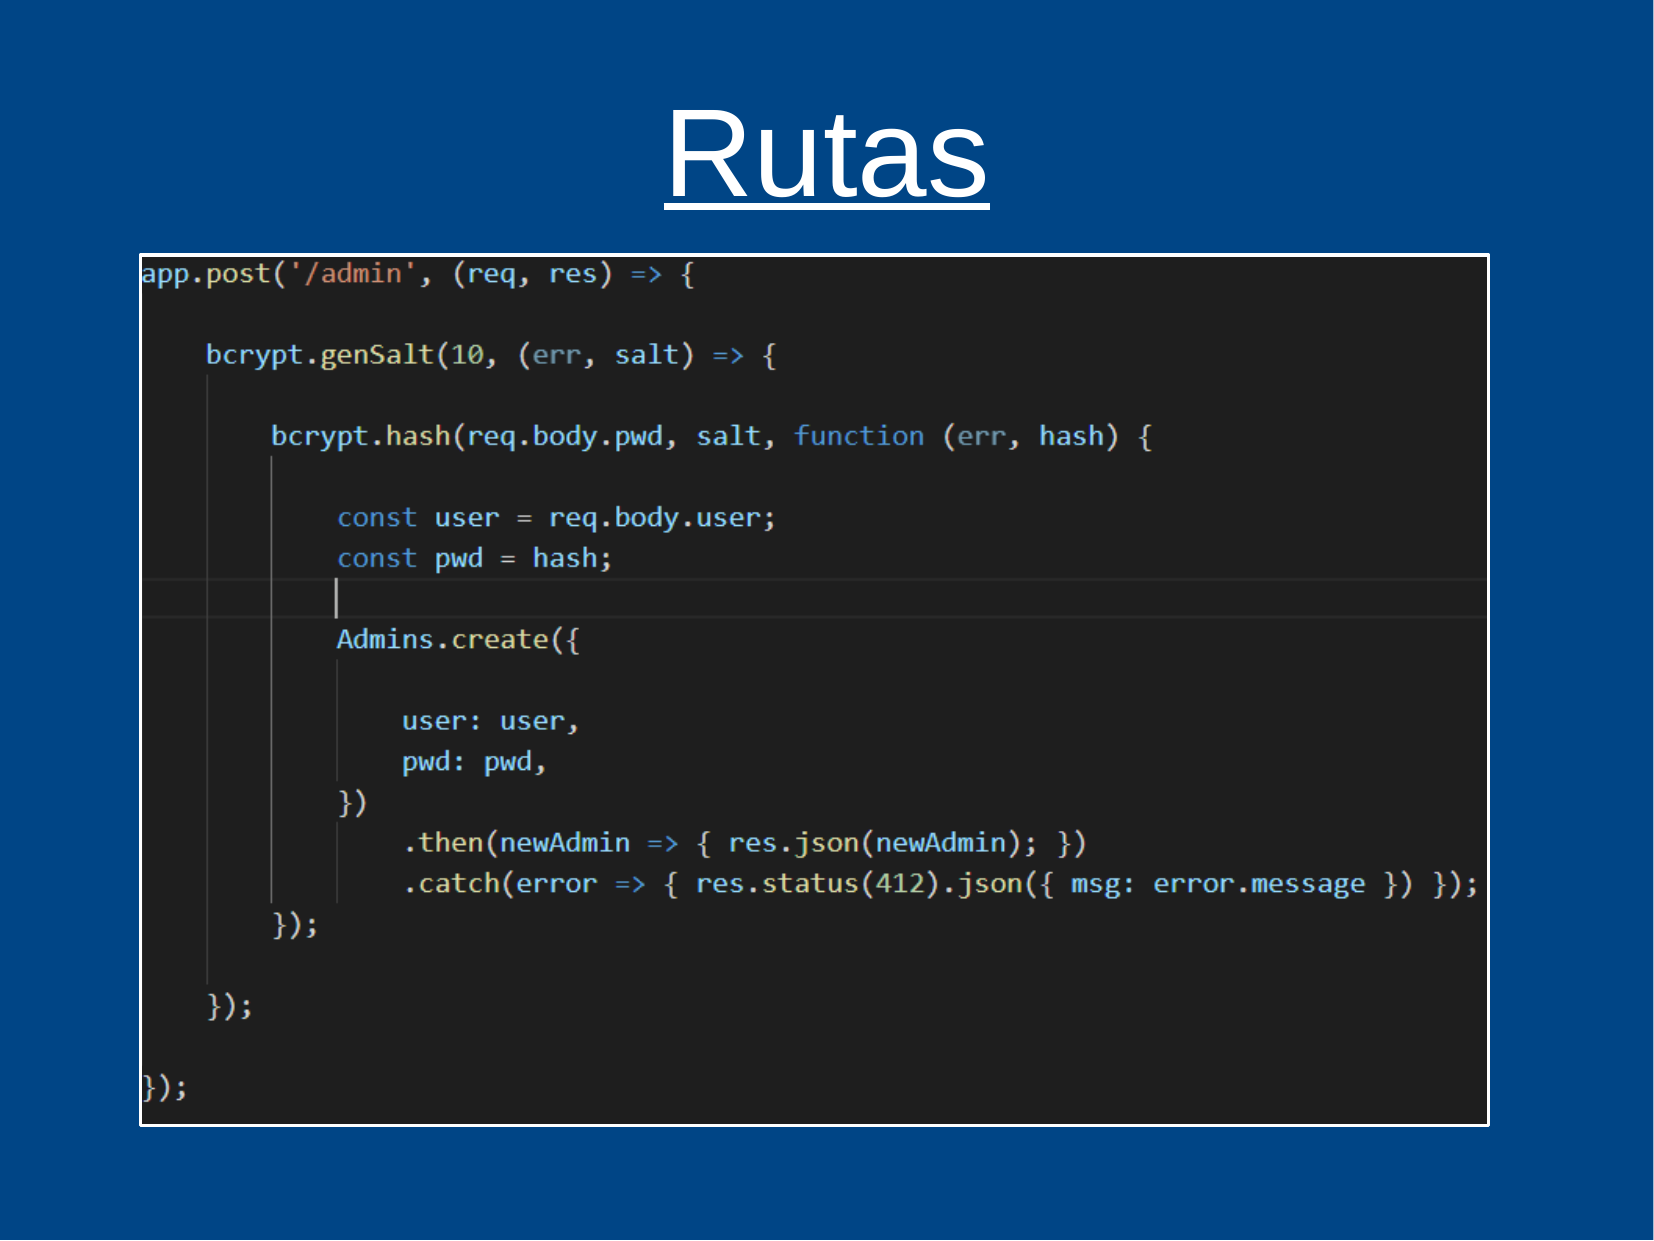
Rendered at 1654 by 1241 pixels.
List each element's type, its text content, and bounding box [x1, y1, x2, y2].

picture [141, 256, 1488, 1124]
title Rutas [82, 49, 1571, 257]
